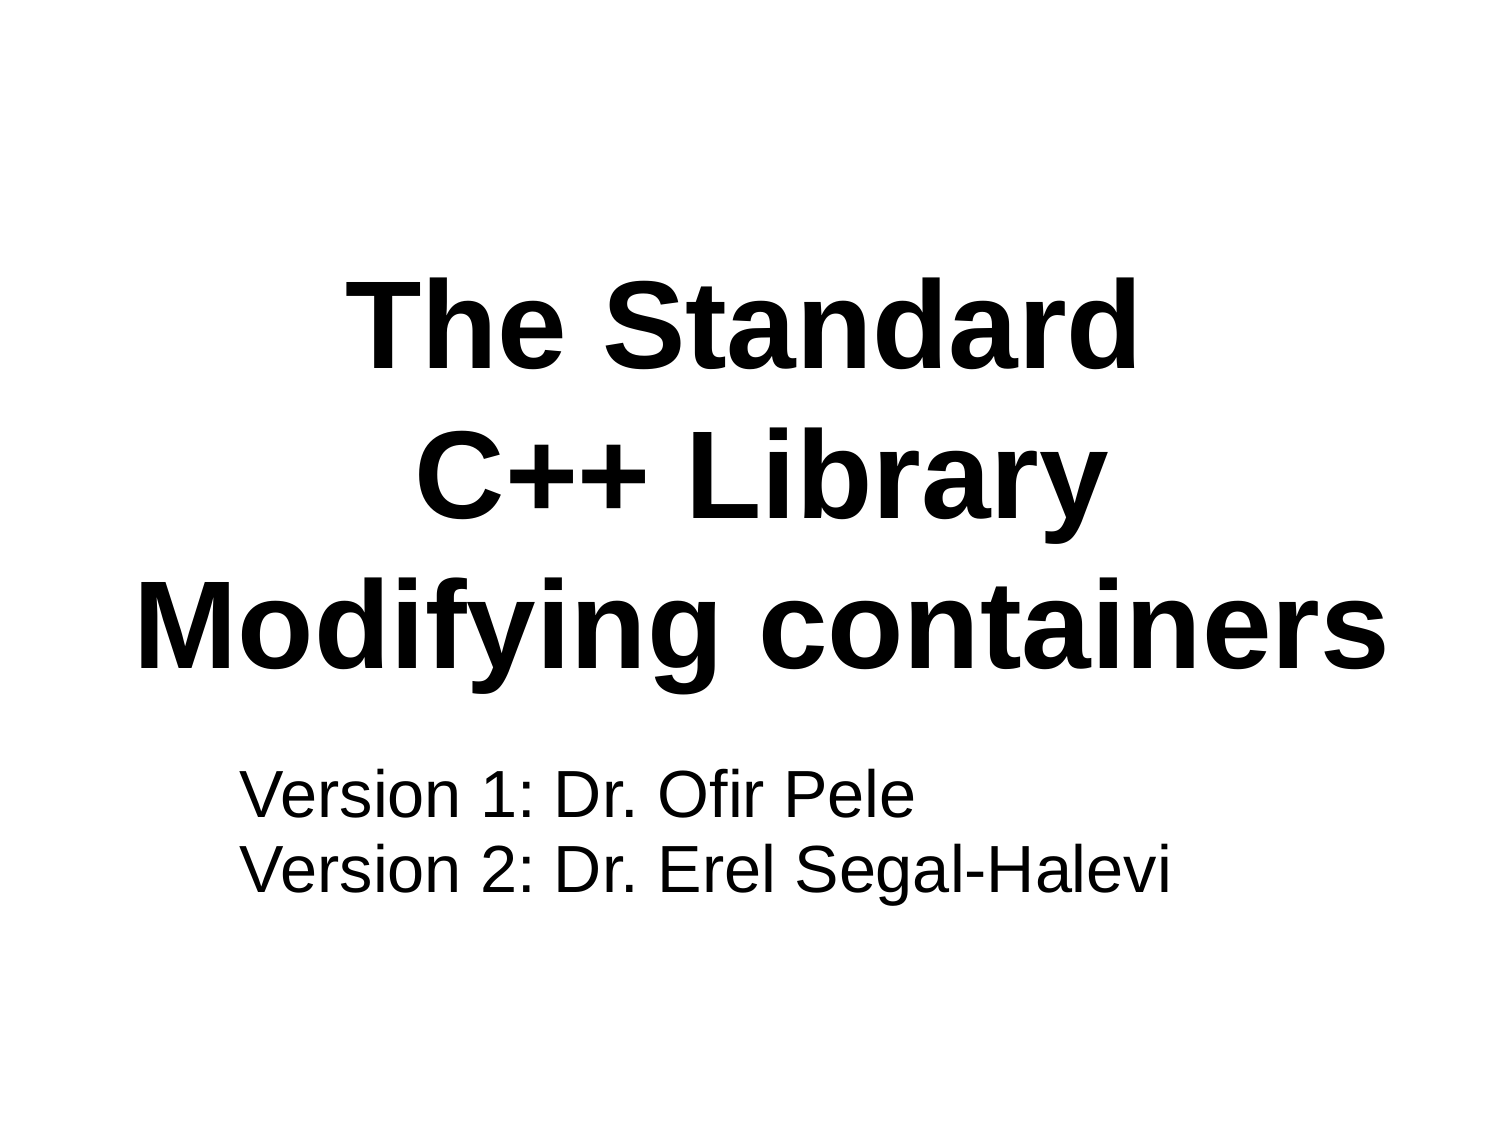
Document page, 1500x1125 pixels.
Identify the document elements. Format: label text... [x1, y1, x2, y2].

text_box Version 1: Dr. Ofir Pele Version 2: Dr. Erel Segal-Halevi [225, 750, 1246, 915]
text_box The Standard C++ Library Modifying containers [118, 235, 1406, 702]
